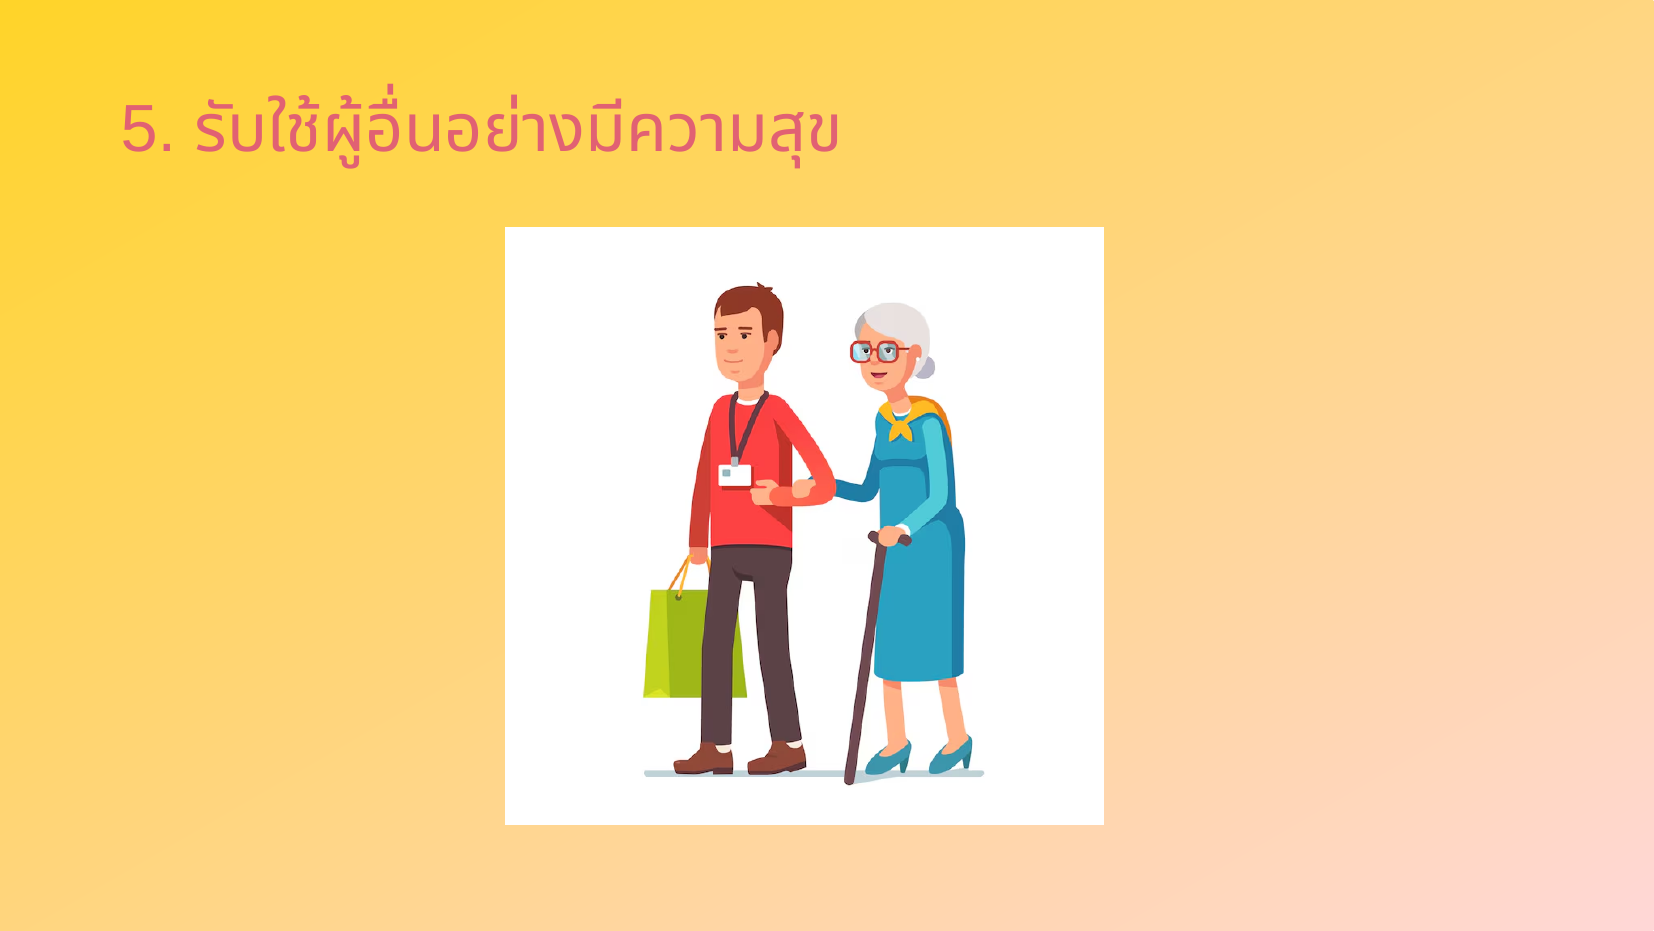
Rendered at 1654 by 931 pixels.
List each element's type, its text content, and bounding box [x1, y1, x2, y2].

text_box 5. รับใช้ผู้อื่นอย่างมีความสุข [105, 83, 1501, 263]
picture [505, 227, 1104, 826]
